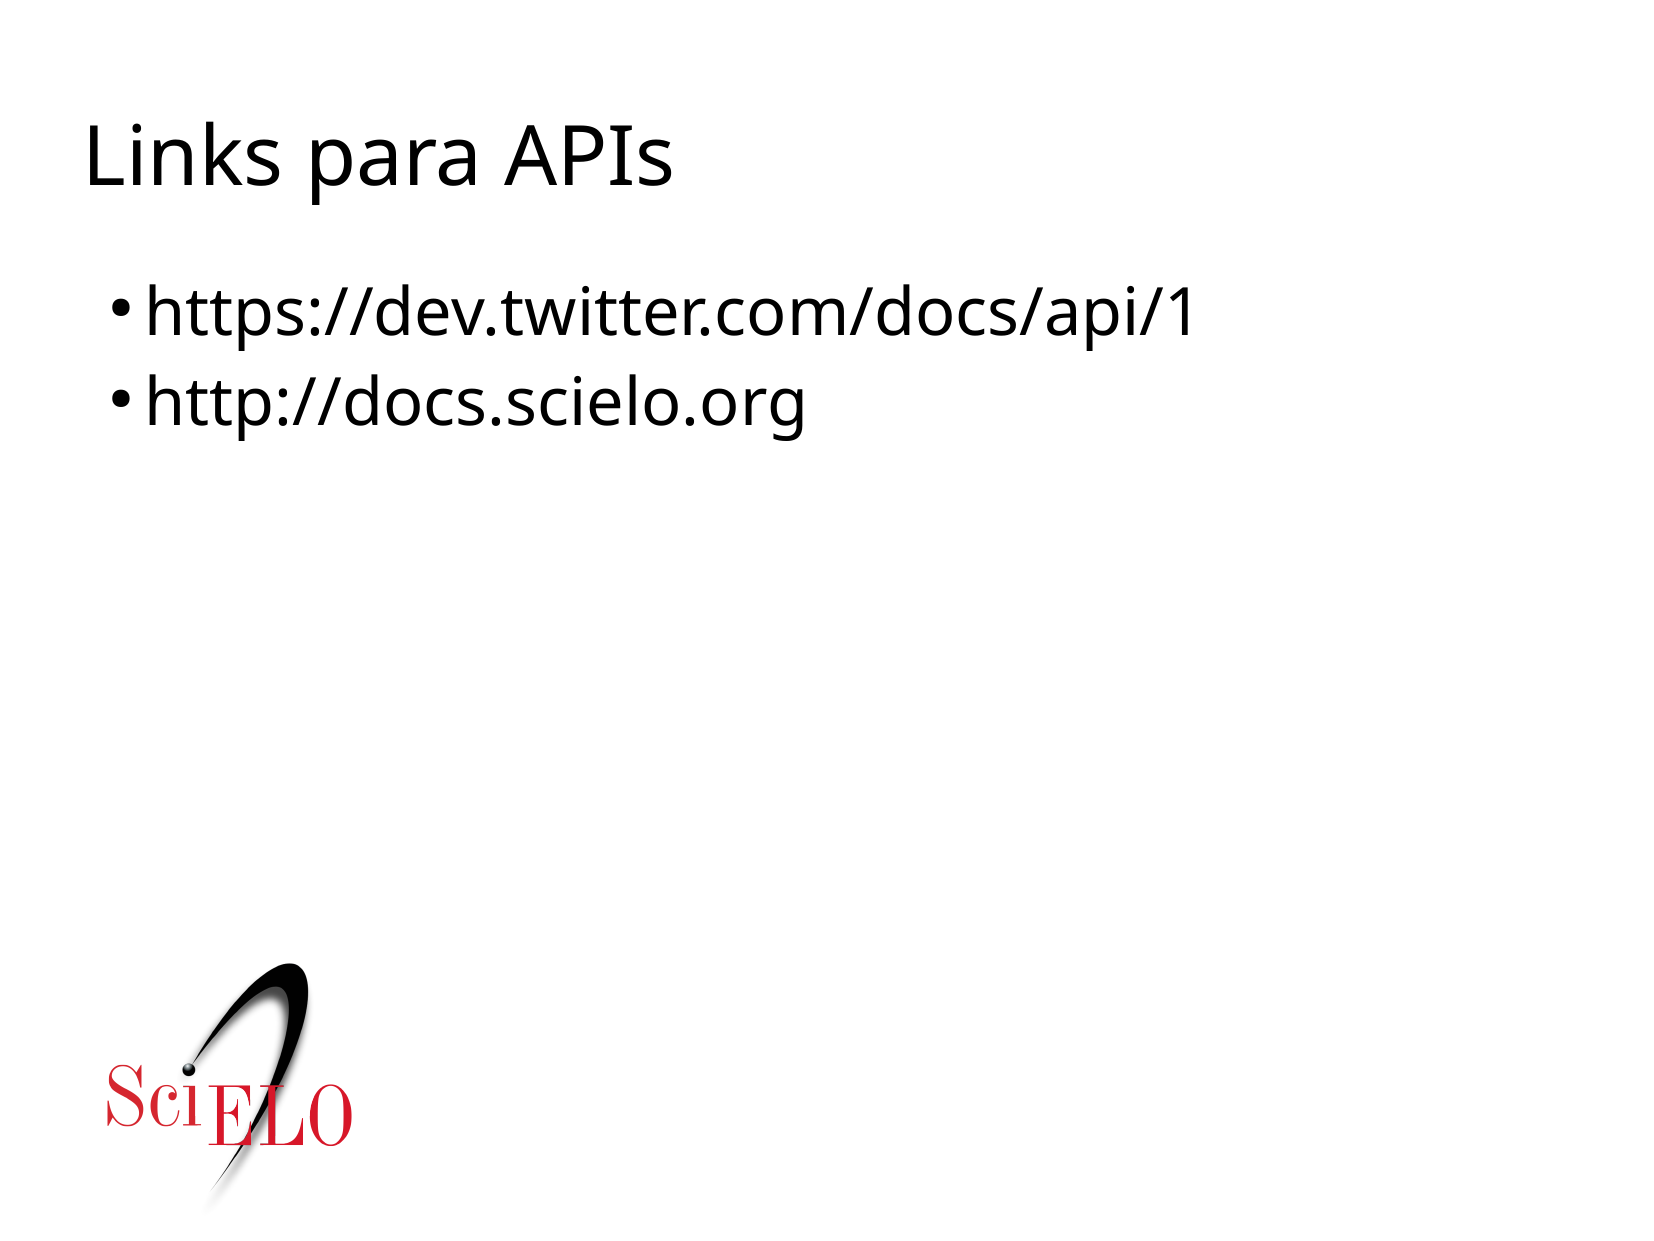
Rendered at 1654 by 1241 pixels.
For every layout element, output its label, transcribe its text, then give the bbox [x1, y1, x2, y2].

title Links para APIs [82, 49, 1571, 257]
picture [81, 944, 367, 1231]
text_box https://dev.twitter.com/docs/api/1 http://docs.scielo.org [94, 256, 1571, 453]
